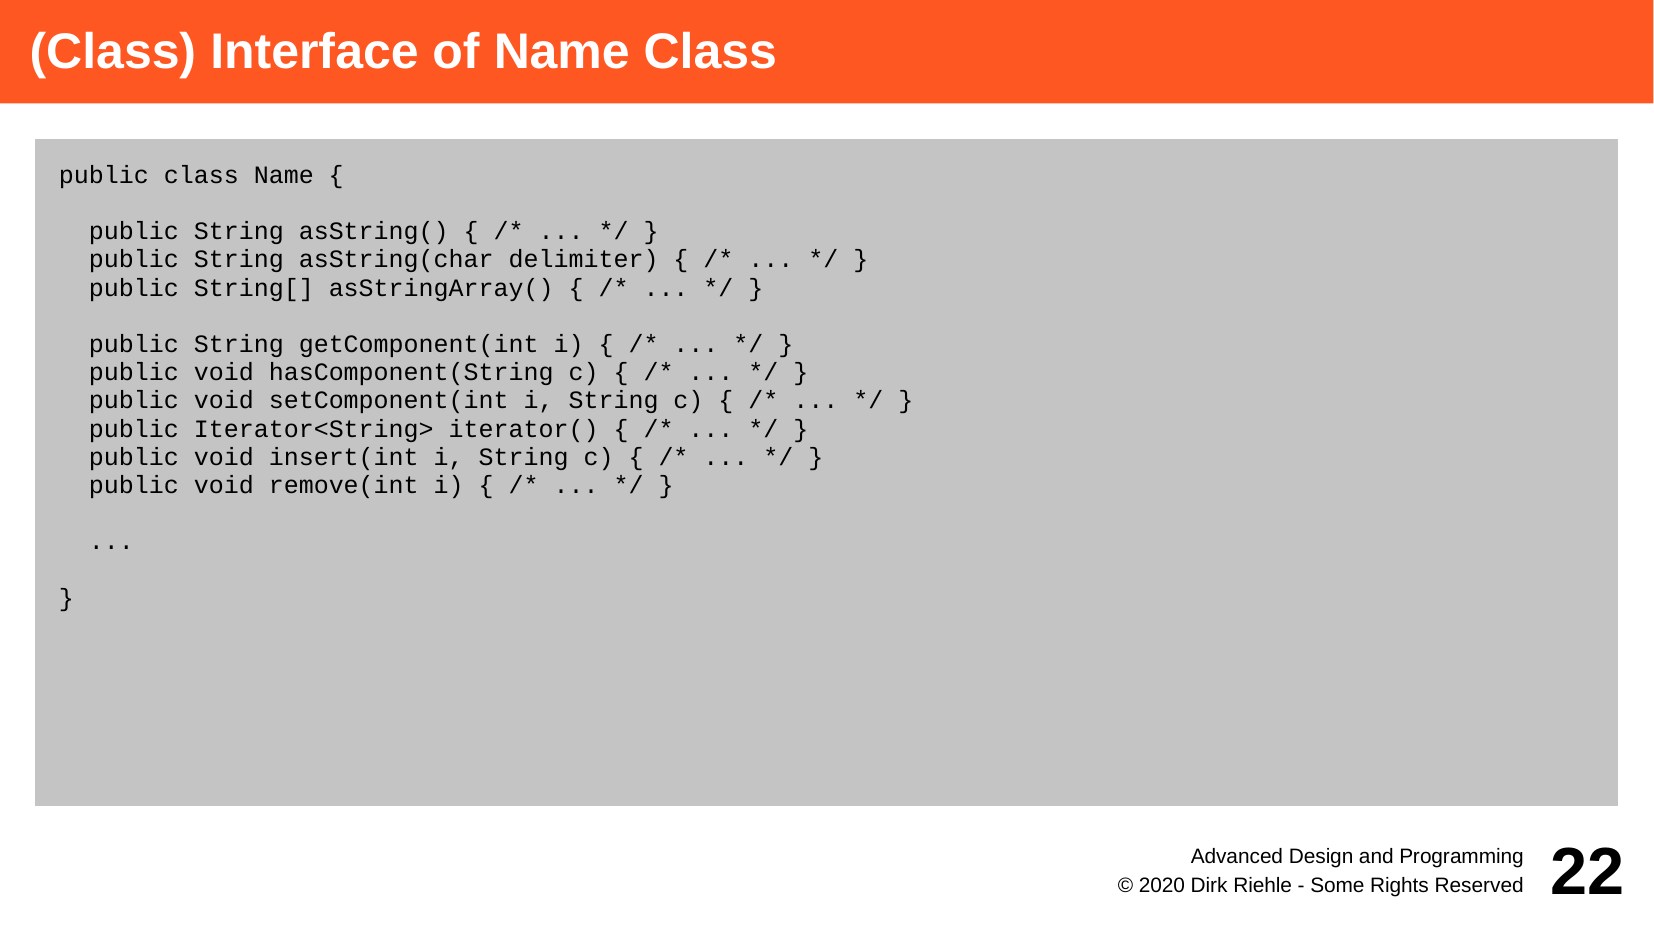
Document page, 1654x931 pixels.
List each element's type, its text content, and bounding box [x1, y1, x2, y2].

list public class Name { public String asString() { /* ... */ } public String asString(char delimiter) { /* ... */ } public String[] asStringArray() { /* ... */ } public String getComponent(int i) { /* ... */ } public void hasComponent(String c) { /* ... */ } public void setComponent(int i, String c) { /* ... */ } public Iterator<String> iterator() { /* ... */ } public void insert(int i, String c) { /* ... */ } public void remove(int i) { /* ... */ } ... } [29, 132, 1625, 813]
title (Class) Interface of Name Class [0, 0, 1654, 104]
